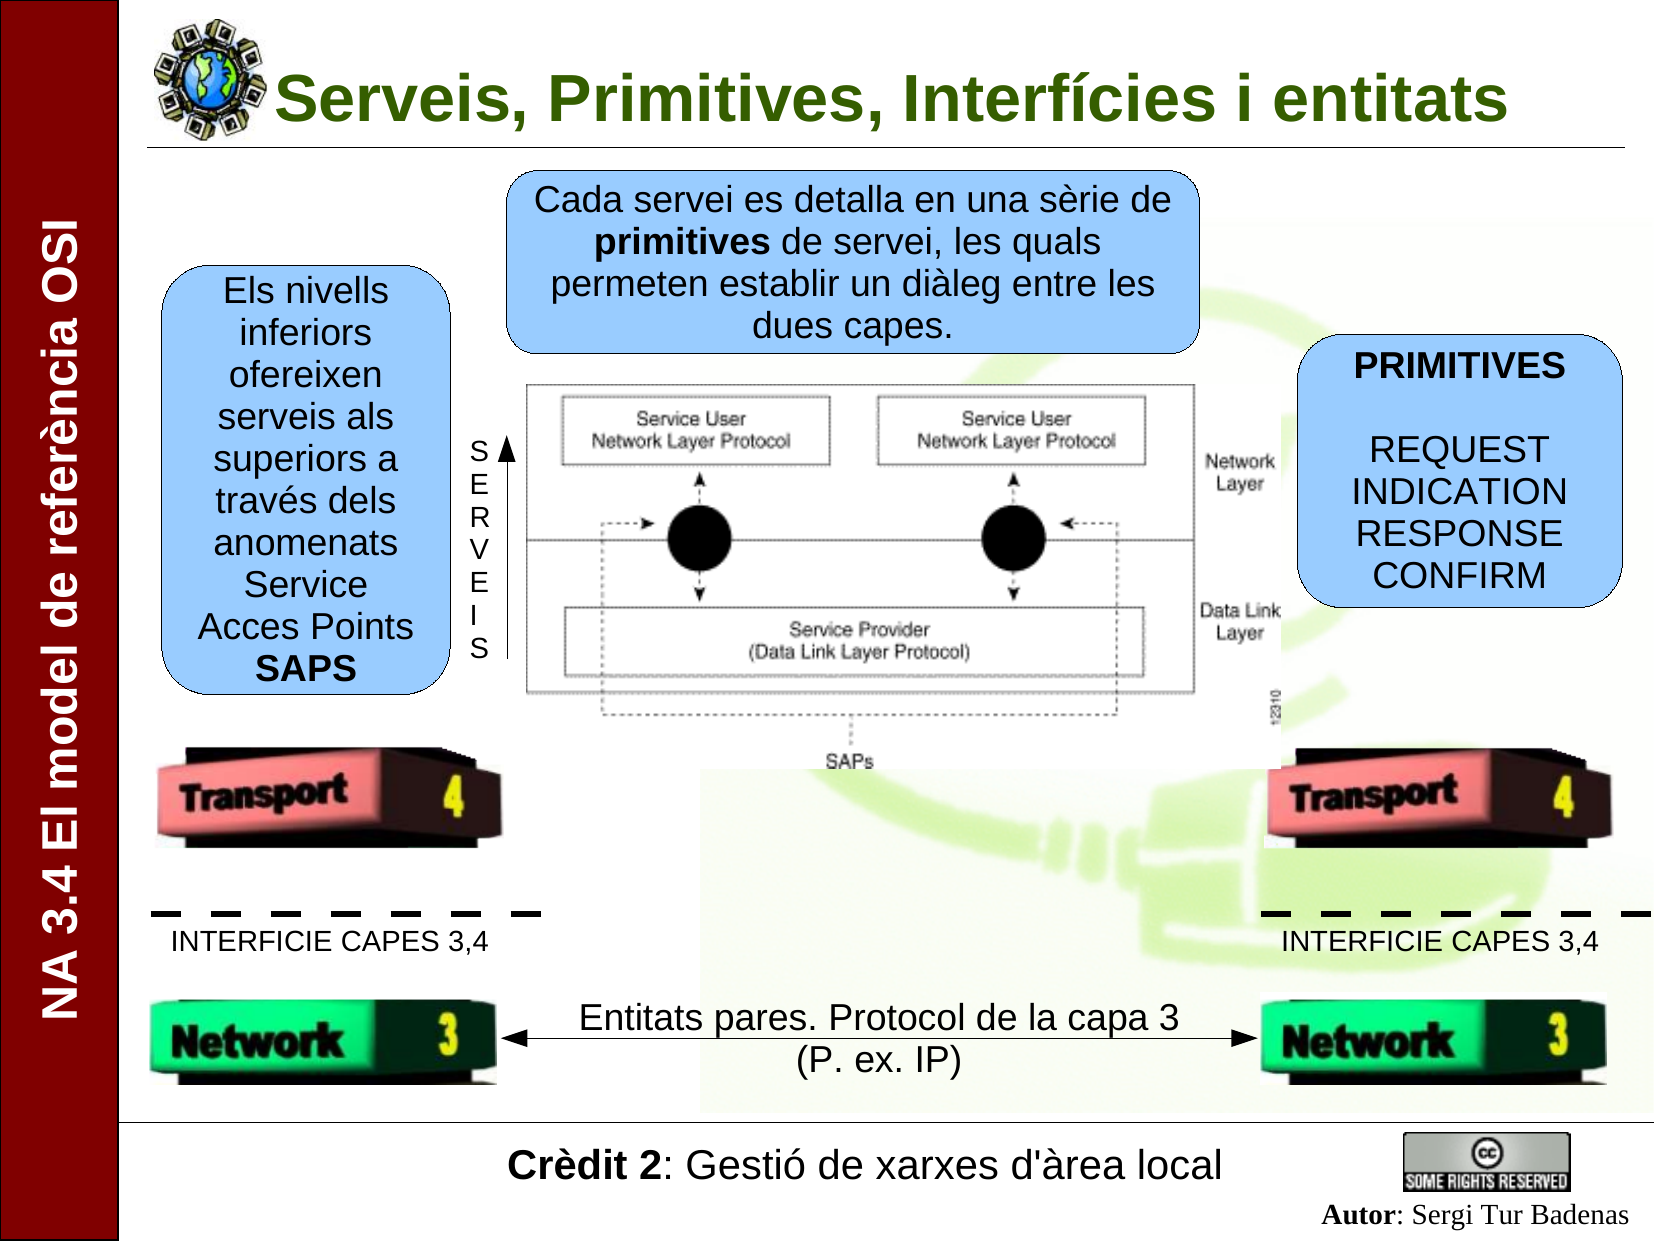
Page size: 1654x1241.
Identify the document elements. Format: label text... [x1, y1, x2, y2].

text_box INTERFICIE CAPES 3,4 [110, 917, 550, 975]
text_box INTERFICIE CAPES 3,4 [1220, 917, 1654, 975]
picture [149, 992, 497, 1085]
text_box Cada servei es detalla en una sèrie de primitives de servei, les quals permeten establir un diàleg entre les dues capes. [506, 170, 1200, 354]
picture [154, 19, 268, 49]
text_box PRIMITIVES REQUEST INDICATION RESPONSE CONFIRM [1297, 334, 1623, 608]
text_box Els nivells inferiors ofereixen serveis als superiors a través dels anomenats Service Acces Points SAPS [161, 265, 451, 695]
picture [526, 217, 1654, 1113]
text_box SERVEIS [454, 427, 507, 672]
picture [1113, 1012, 1123, 1028]
title Serveis, Primitives, Interfícies i entitats [129, 49, 1619, 148]
picture [719, 1012, 729, 1028]
picture [154, 741, 504, 850]
picture [1403, 1132, 1571, 1192]
